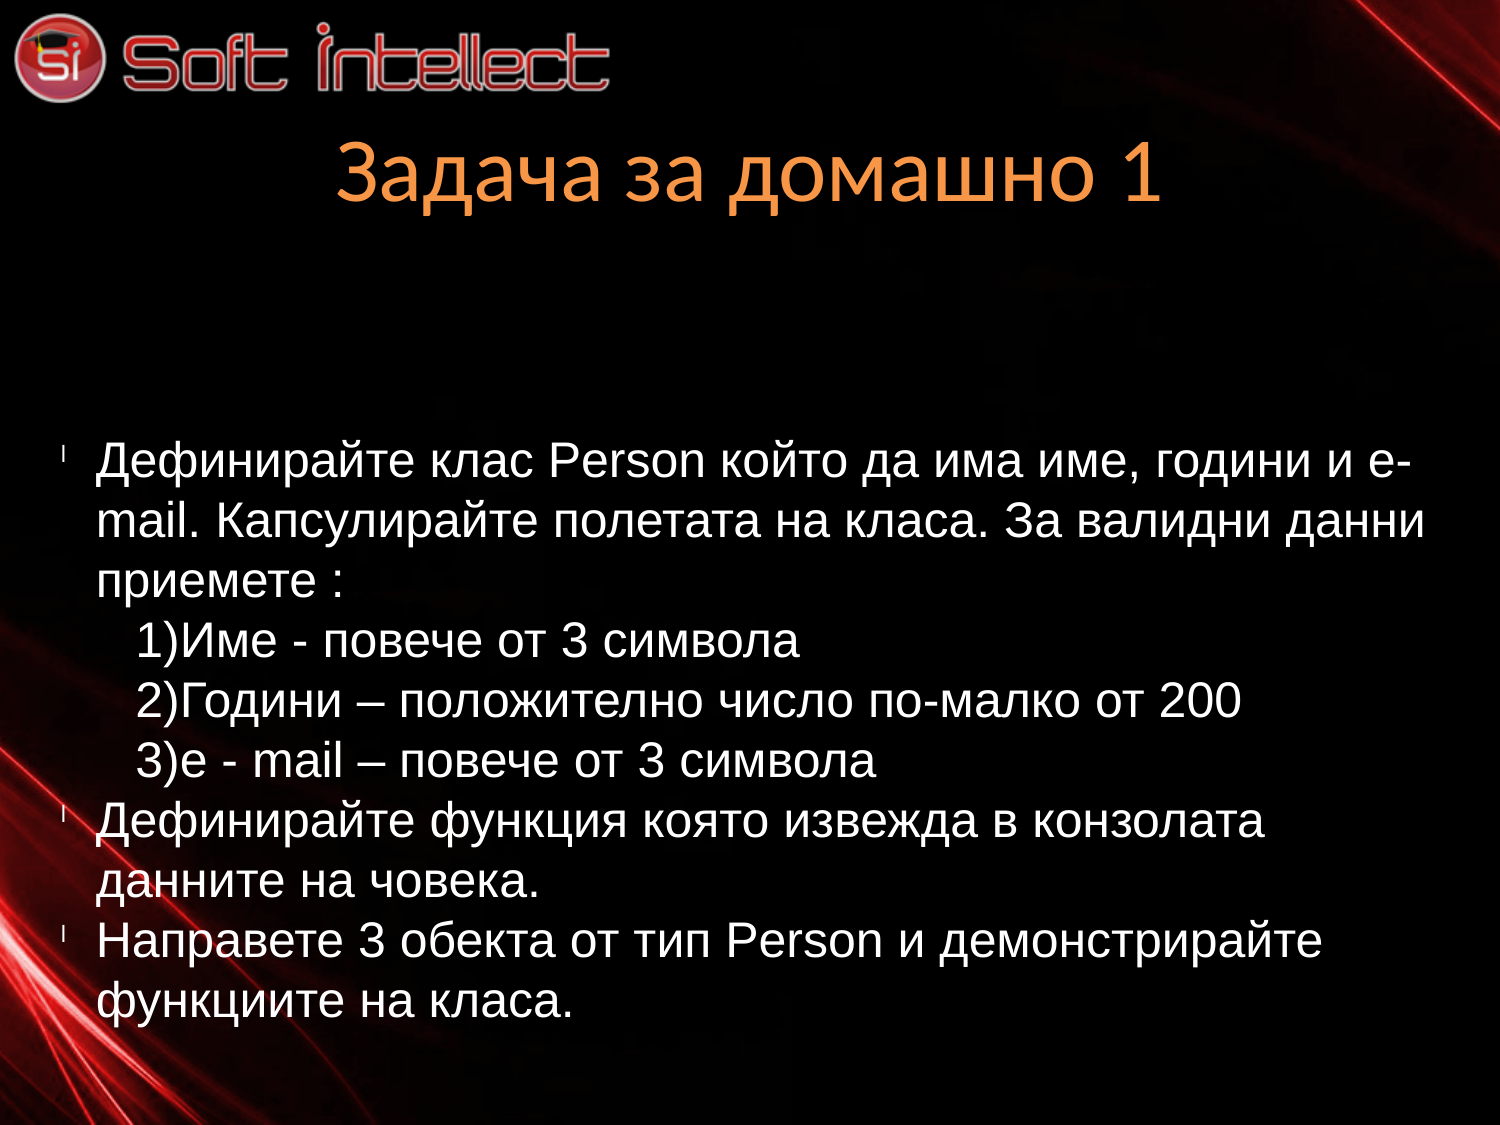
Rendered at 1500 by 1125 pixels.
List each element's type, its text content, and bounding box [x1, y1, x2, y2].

picture [0, 0, 1500, 1125]
text_box Дефинирайте клас Person който да има име, години и e-mail. Капсулирайте полетата на класа. За валидни данни приемете : Име - повече от 3 символа Години – положително число по-малко от 200 е - mail – повече от 3 символа Дефинирайте функция която извежда в конзолата данните на човека. Направете 3 обекта от тип Person и демонстрирайте функциите на класа. [45, 420, 1455, 660]
text_box Задача за домашно 1 [75, 71, 1425, 259]
